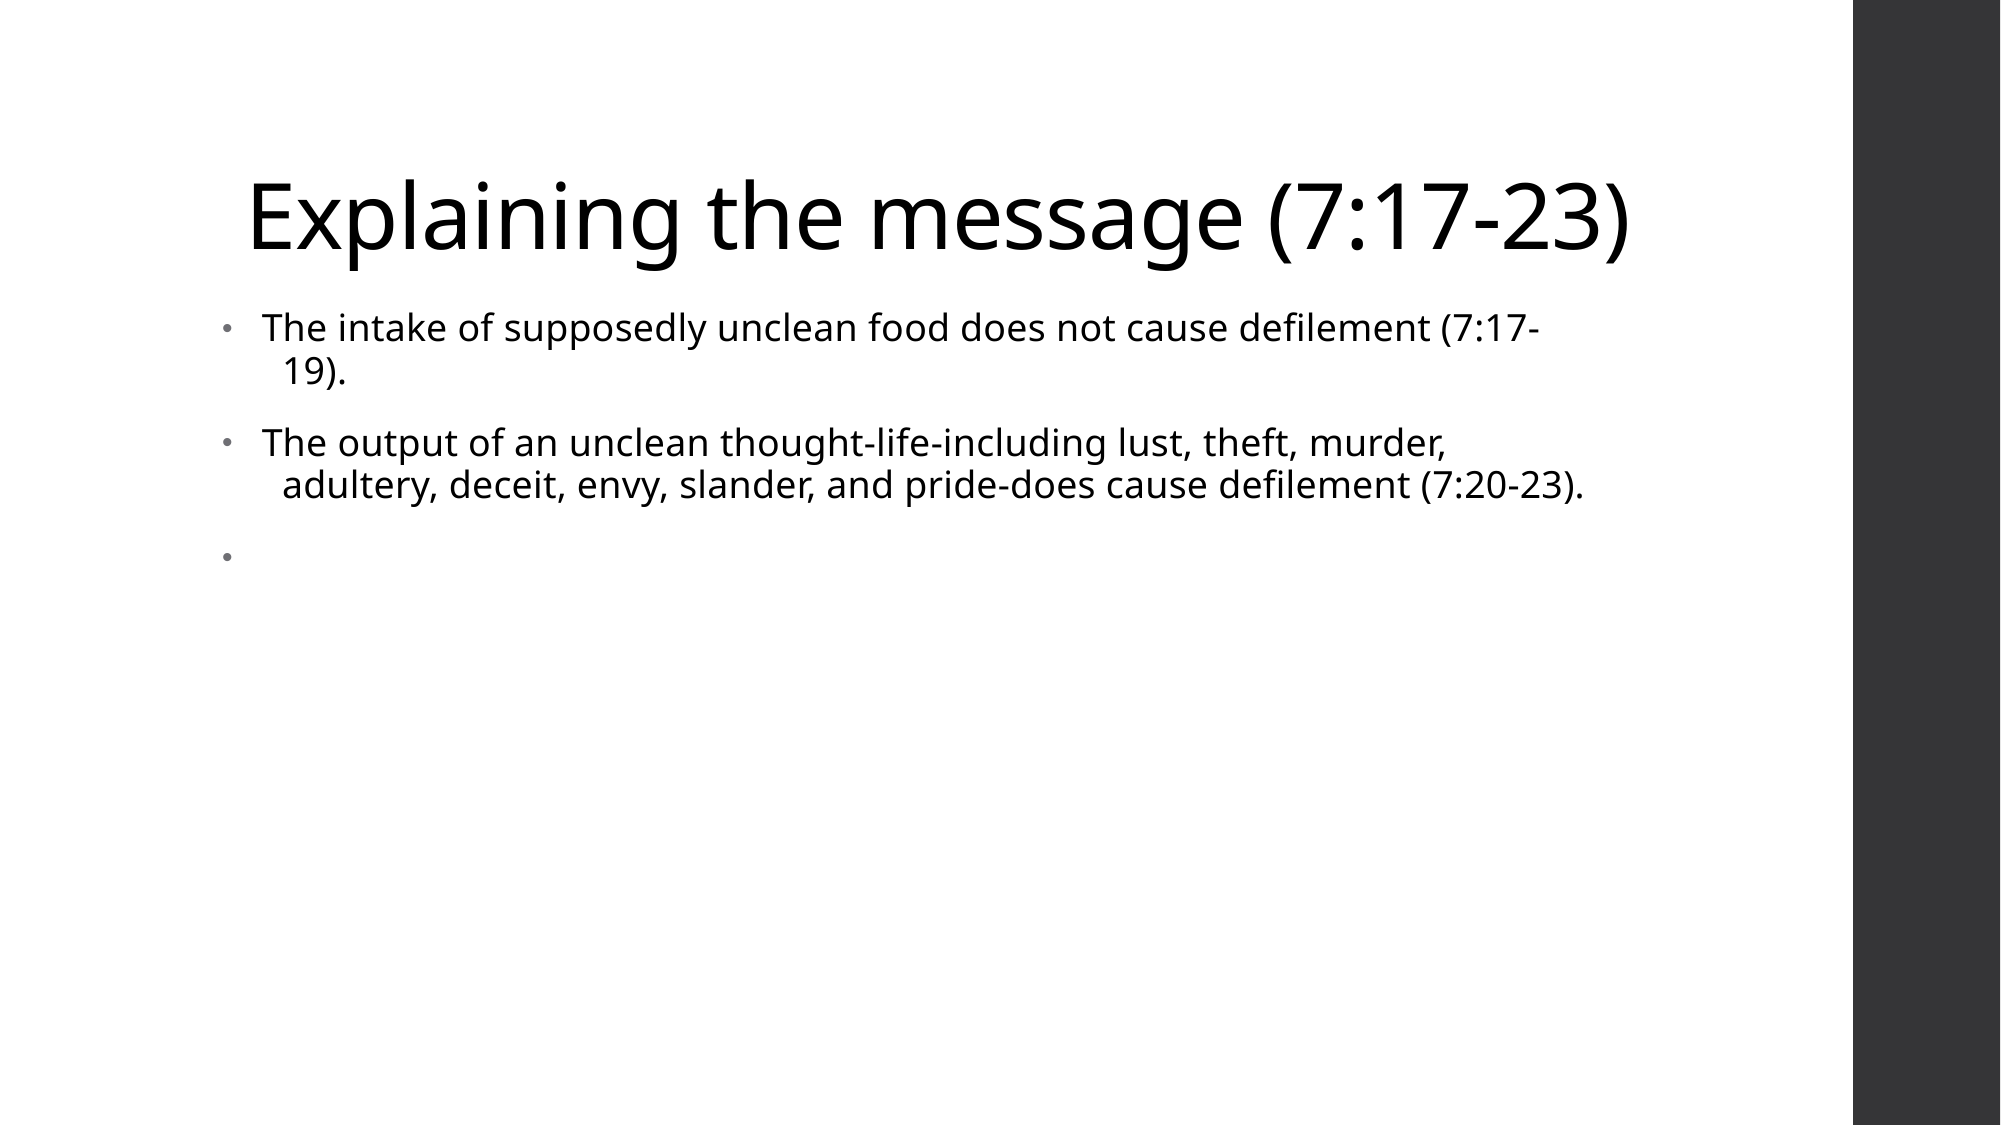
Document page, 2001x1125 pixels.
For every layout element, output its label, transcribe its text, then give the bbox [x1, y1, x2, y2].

list The intake of supposedly unclean food does not cause defilement (7:17-19). The output of an unclean thought-life-including lust, theft, murder, adultery, deceit, envy, slander, and pride-does cause defilement (7:20-23). [206, 299, 1617, 1014]
title Explaining the message (7:17-23) [206, 60, 1797, 278]
